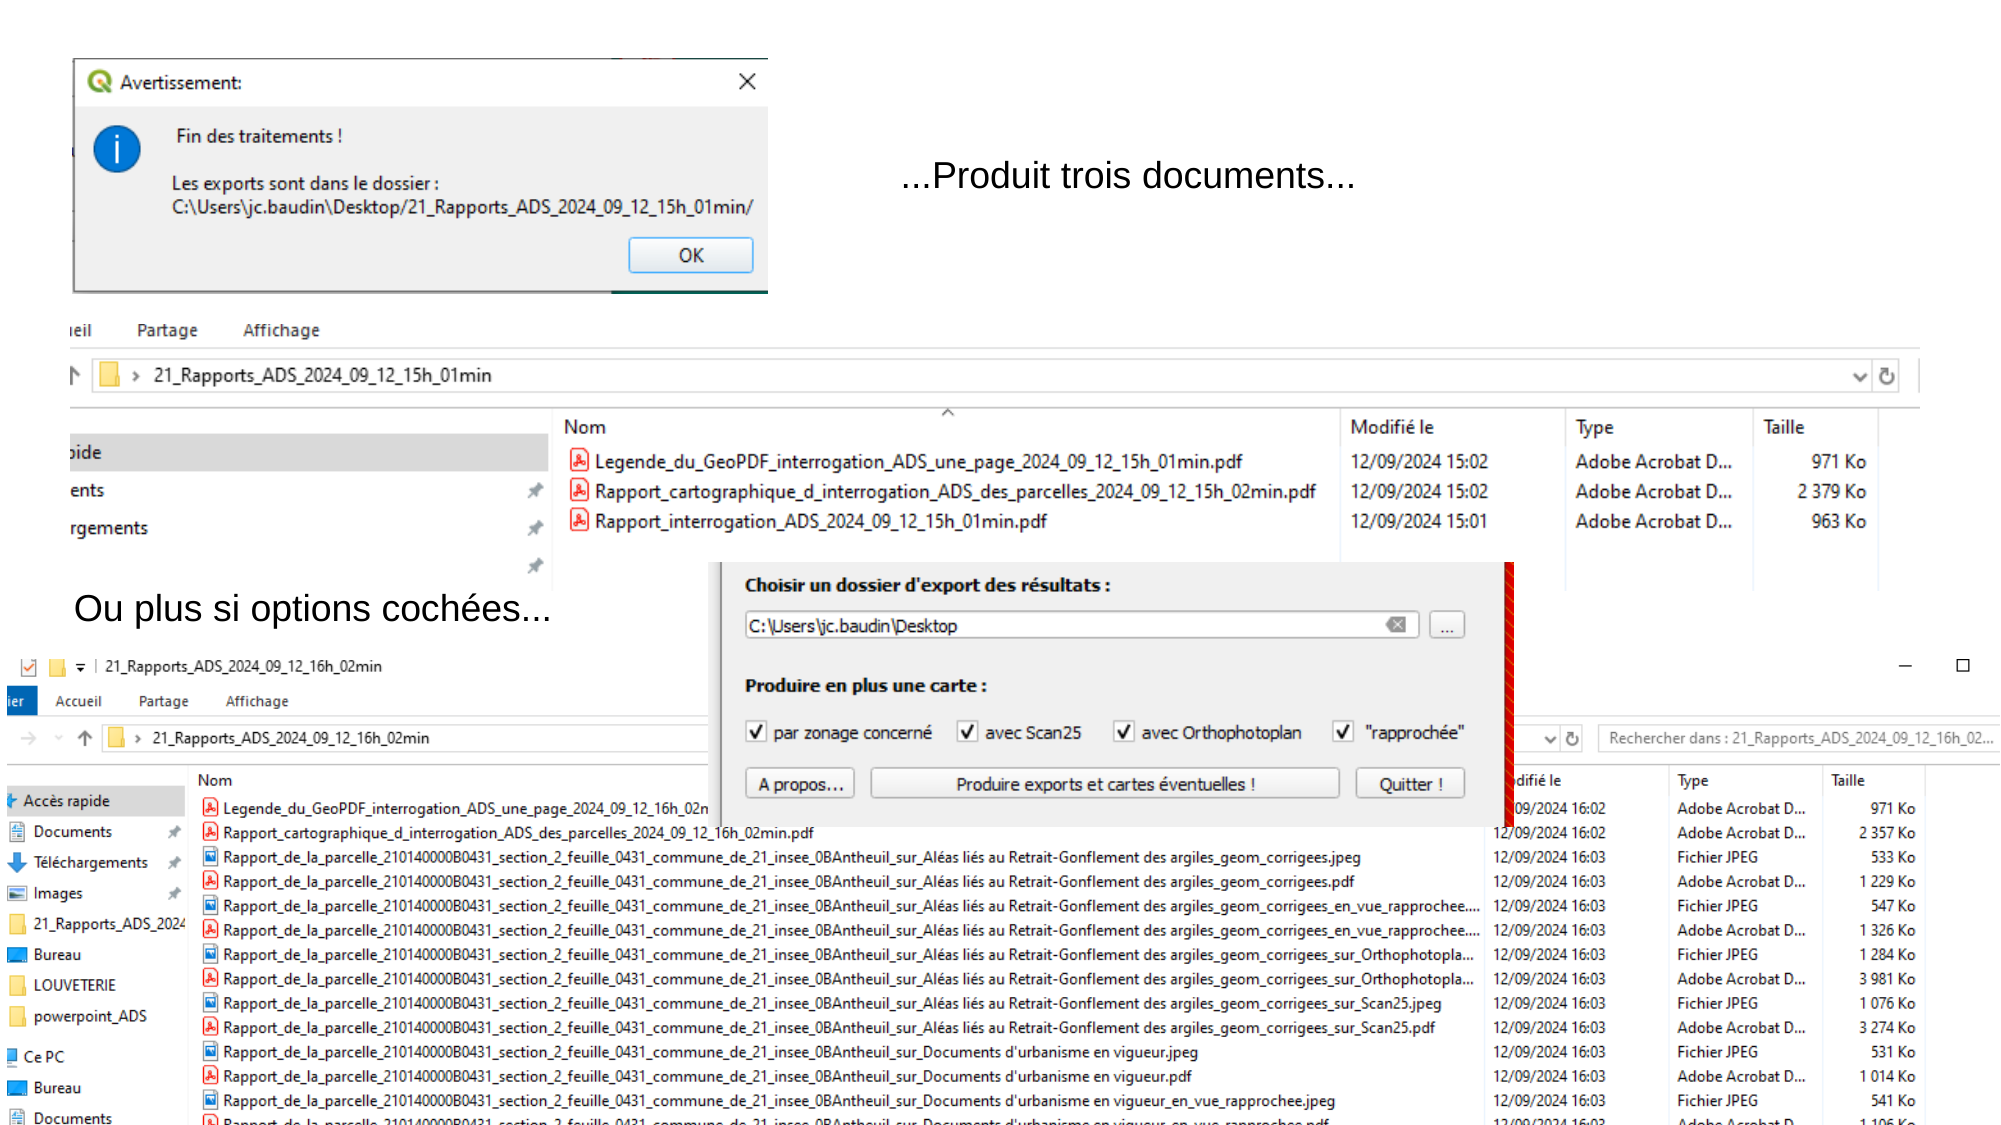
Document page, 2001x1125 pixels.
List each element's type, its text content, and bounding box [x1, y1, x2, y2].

text_box ...Produit trois documents... [885, 147, 1477, 266]
picture [72, 58, 768, 294]
picture [7, 324, 2000, 1125]
text_box Ou plus si options cochées... [59, 580, 768, 680]
